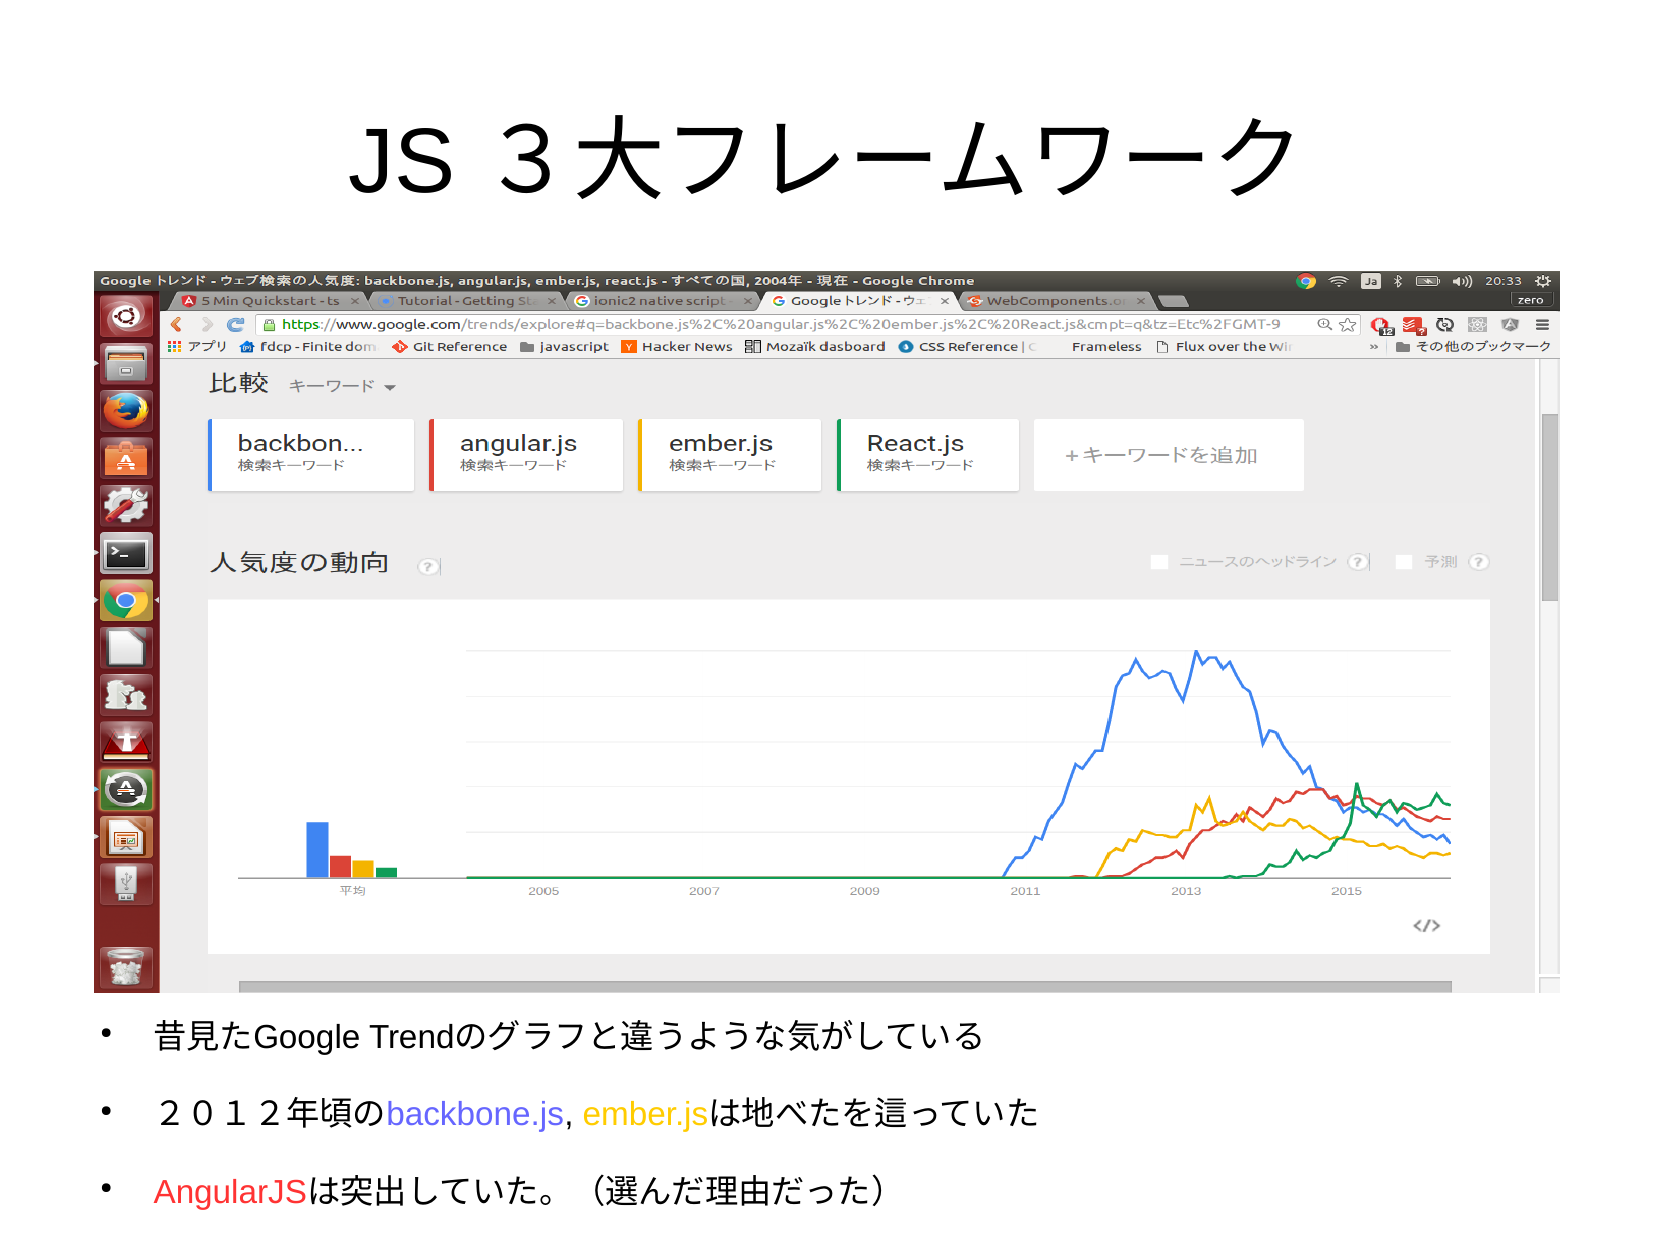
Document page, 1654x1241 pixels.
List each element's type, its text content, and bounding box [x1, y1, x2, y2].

title JS ３大フレームワーク [82, 49, 1571, 257]
picture [94, 271, 1560, 993]
list 昔見たGoogle Trendのグラフと違うような気がしている ２０１２年頃のbackbone.js, ember.jsは地べたを這っていた AngularJSは突出していた。（選んだ理由だった） [82, 1009, 1571, 1228]
